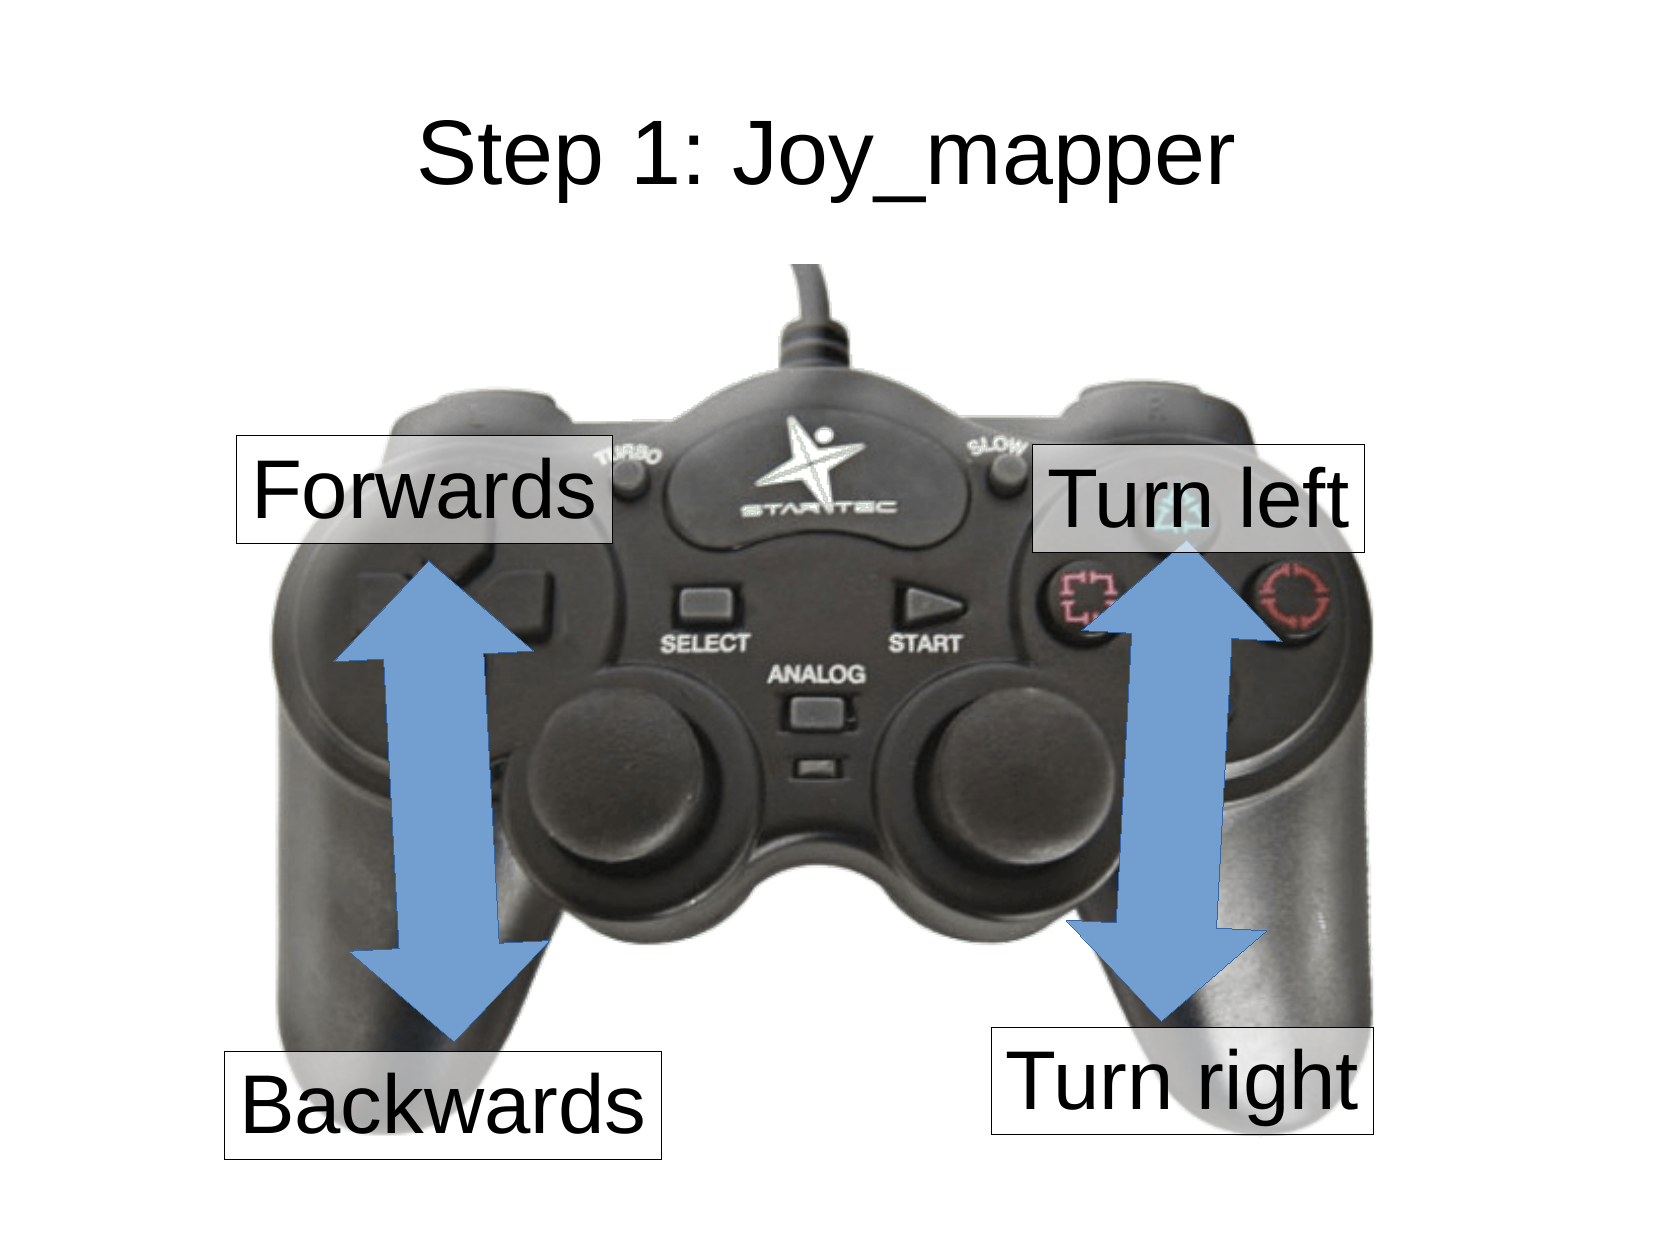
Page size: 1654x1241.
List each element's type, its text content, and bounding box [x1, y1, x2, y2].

title Step 1: Joy_mapper [82, 49, 1571, 257]
text_box Turn right [991, 1027, 1374, 1135]
text_box Backwards [224, 1051, 662, 1160]
picture [163, 264, 1501, 1158]
text_box Turn left [1032, 444, 1365, 553]
text_box [333, 560, 550, 1042]
text_box Forwards [236, 435, 613, 544]
text_box [1066, 553, 1283, 1022]
